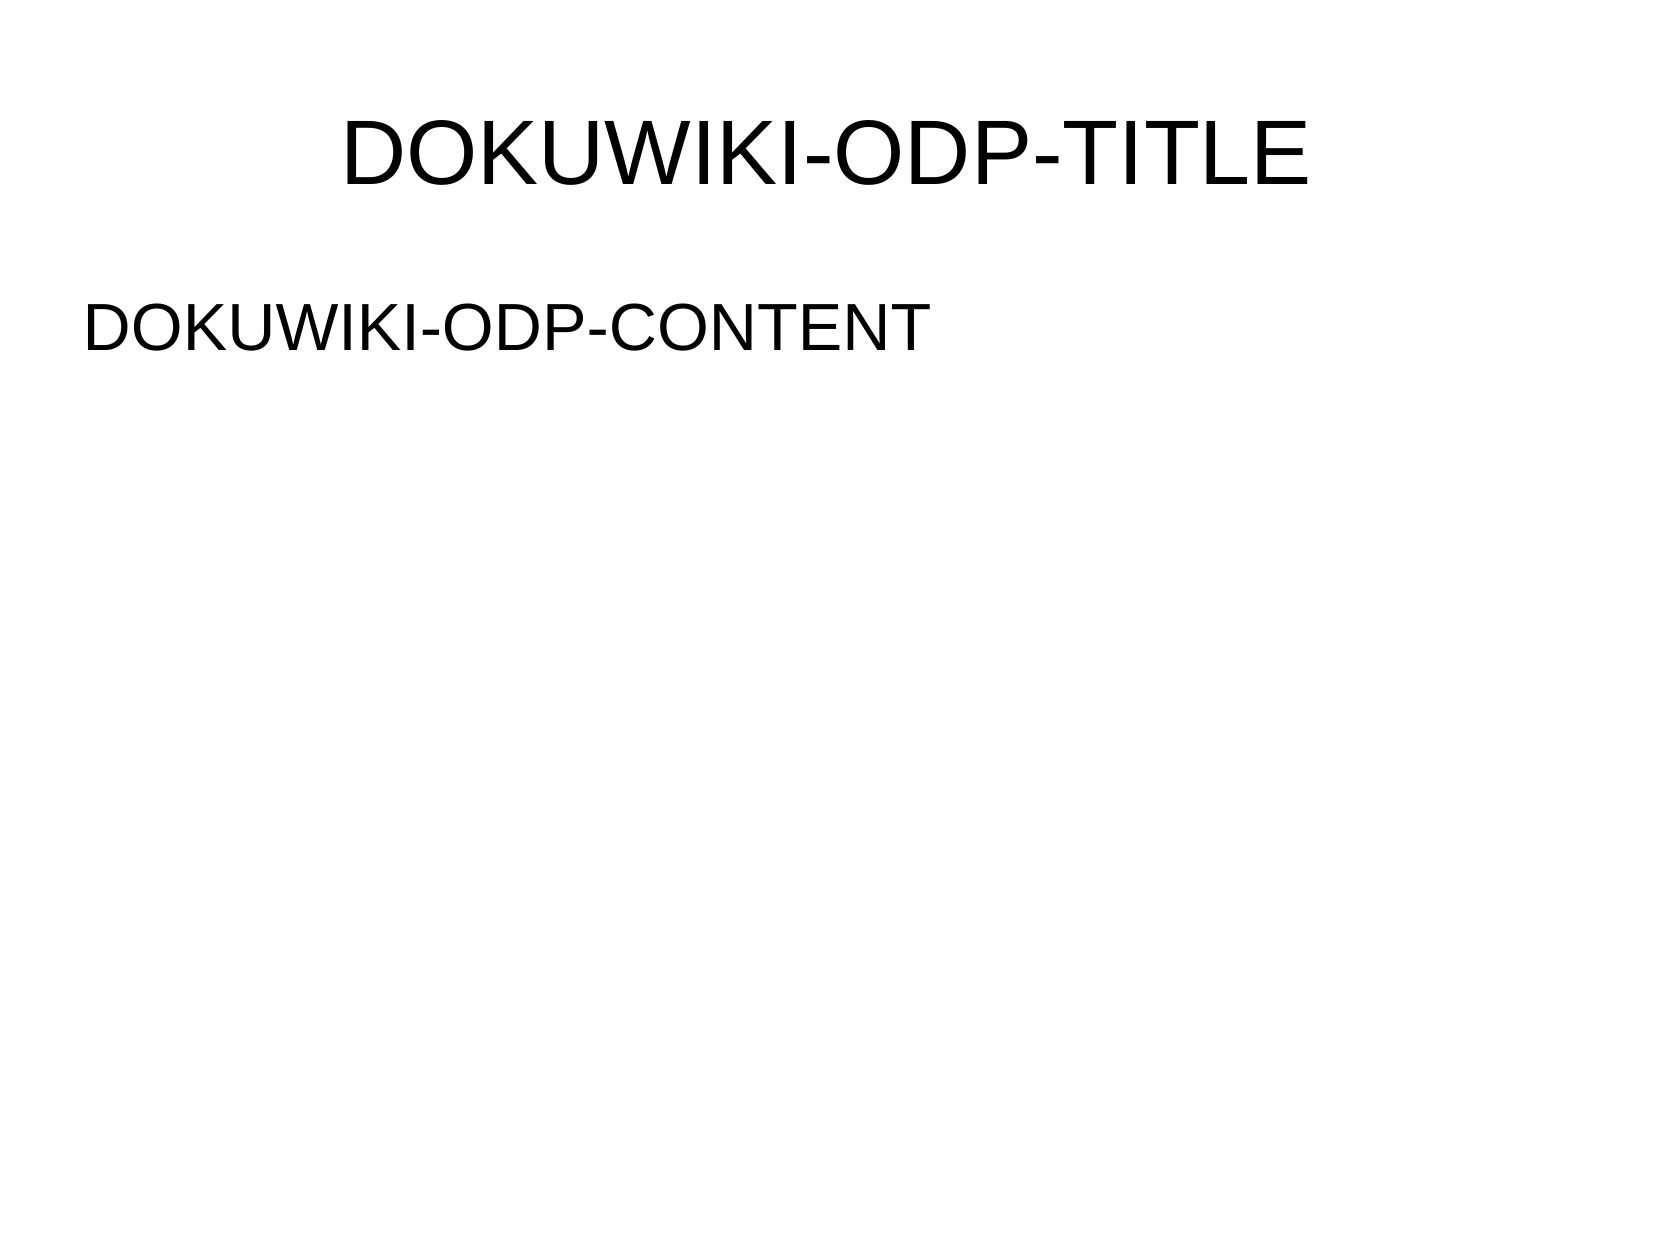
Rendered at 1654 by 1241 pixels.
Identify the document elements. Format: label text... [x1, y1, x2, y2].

list DOKUWIKI-ODP-CONTENT [82, 290, 1571, 1010]
title DOKUWIKI-ODP-TITLE [82, 49, 1571, 257]
